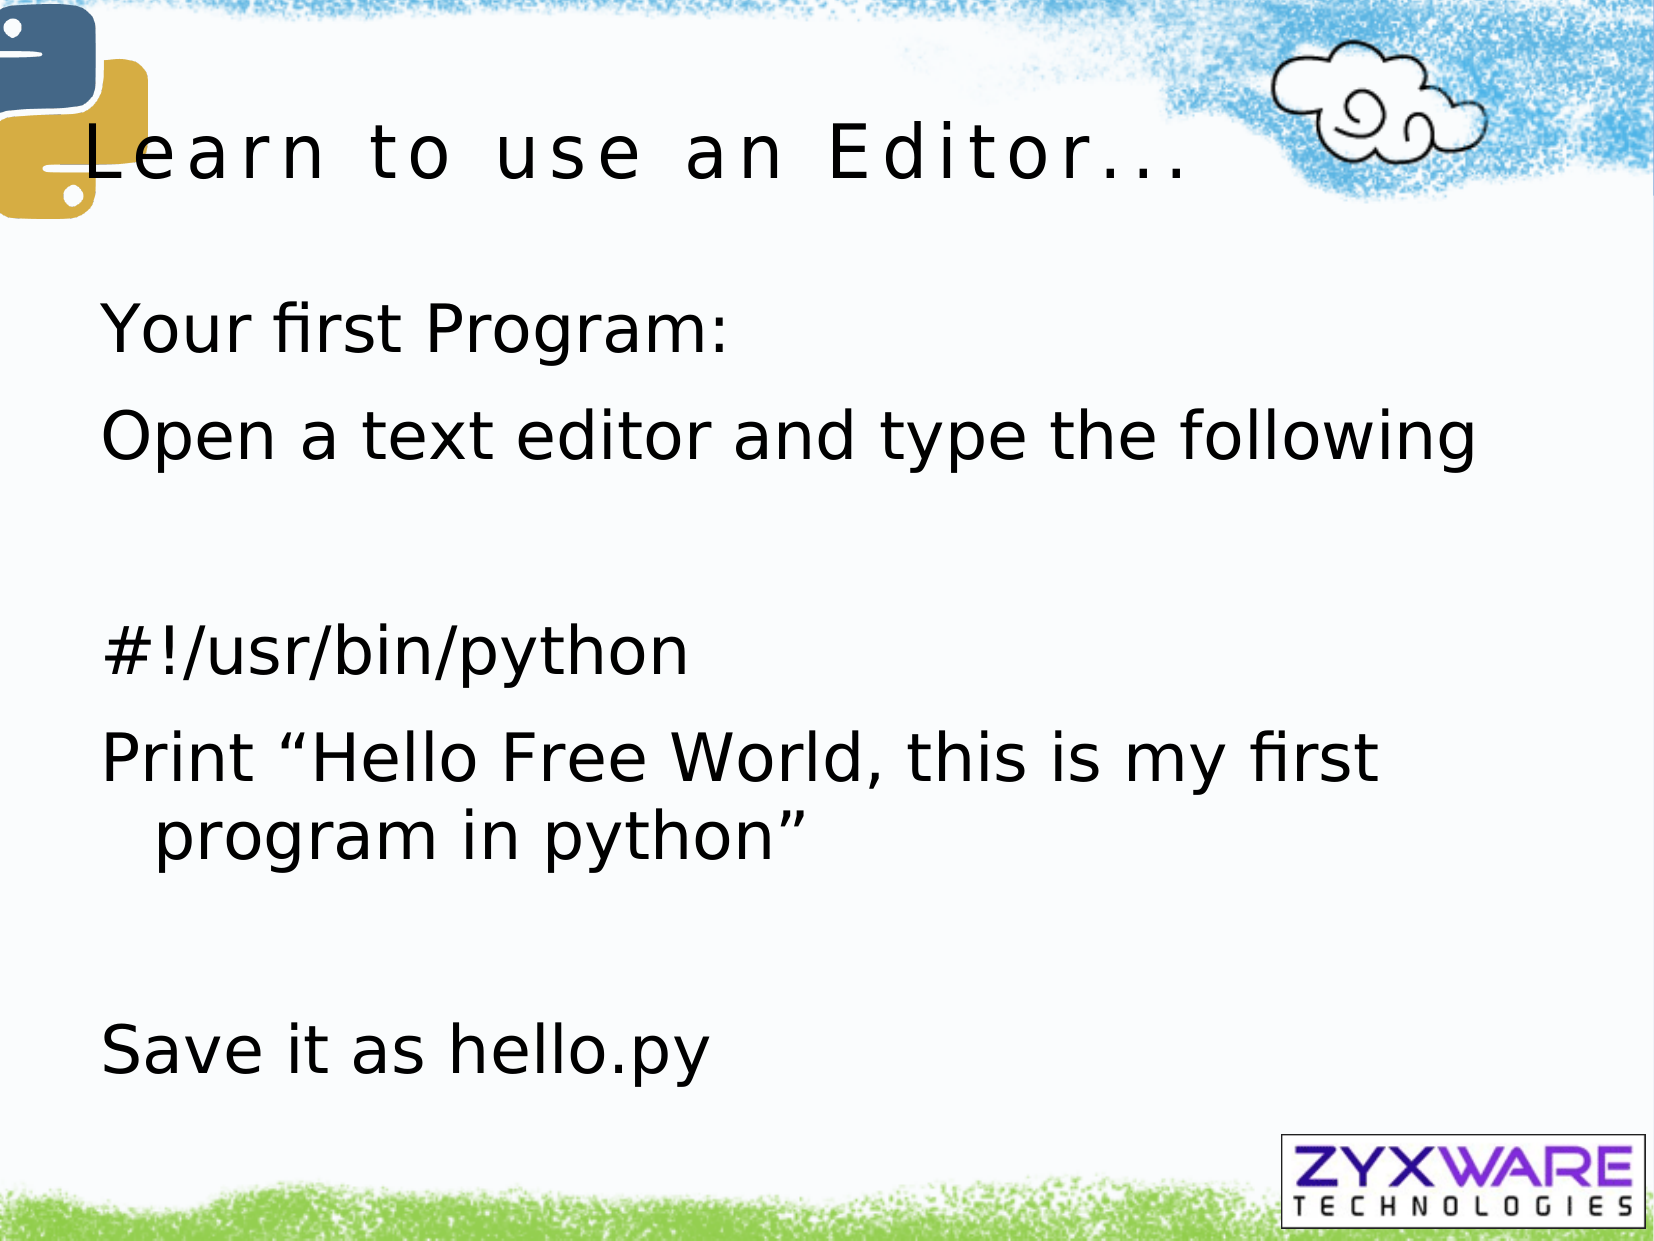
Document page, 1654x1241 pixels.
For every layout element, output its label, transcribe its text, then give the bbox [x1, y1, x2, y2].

list Your first Program: Open a text editor and type the following #!/usr/bin/python Print “Hello Free World, this is my first program in python” Save it as hello.py [82, 290, 1571, 1109]
picture [0, 0, 1654, 1241]
title Learn to use an Editor... [82, 49, 1571, 257]
